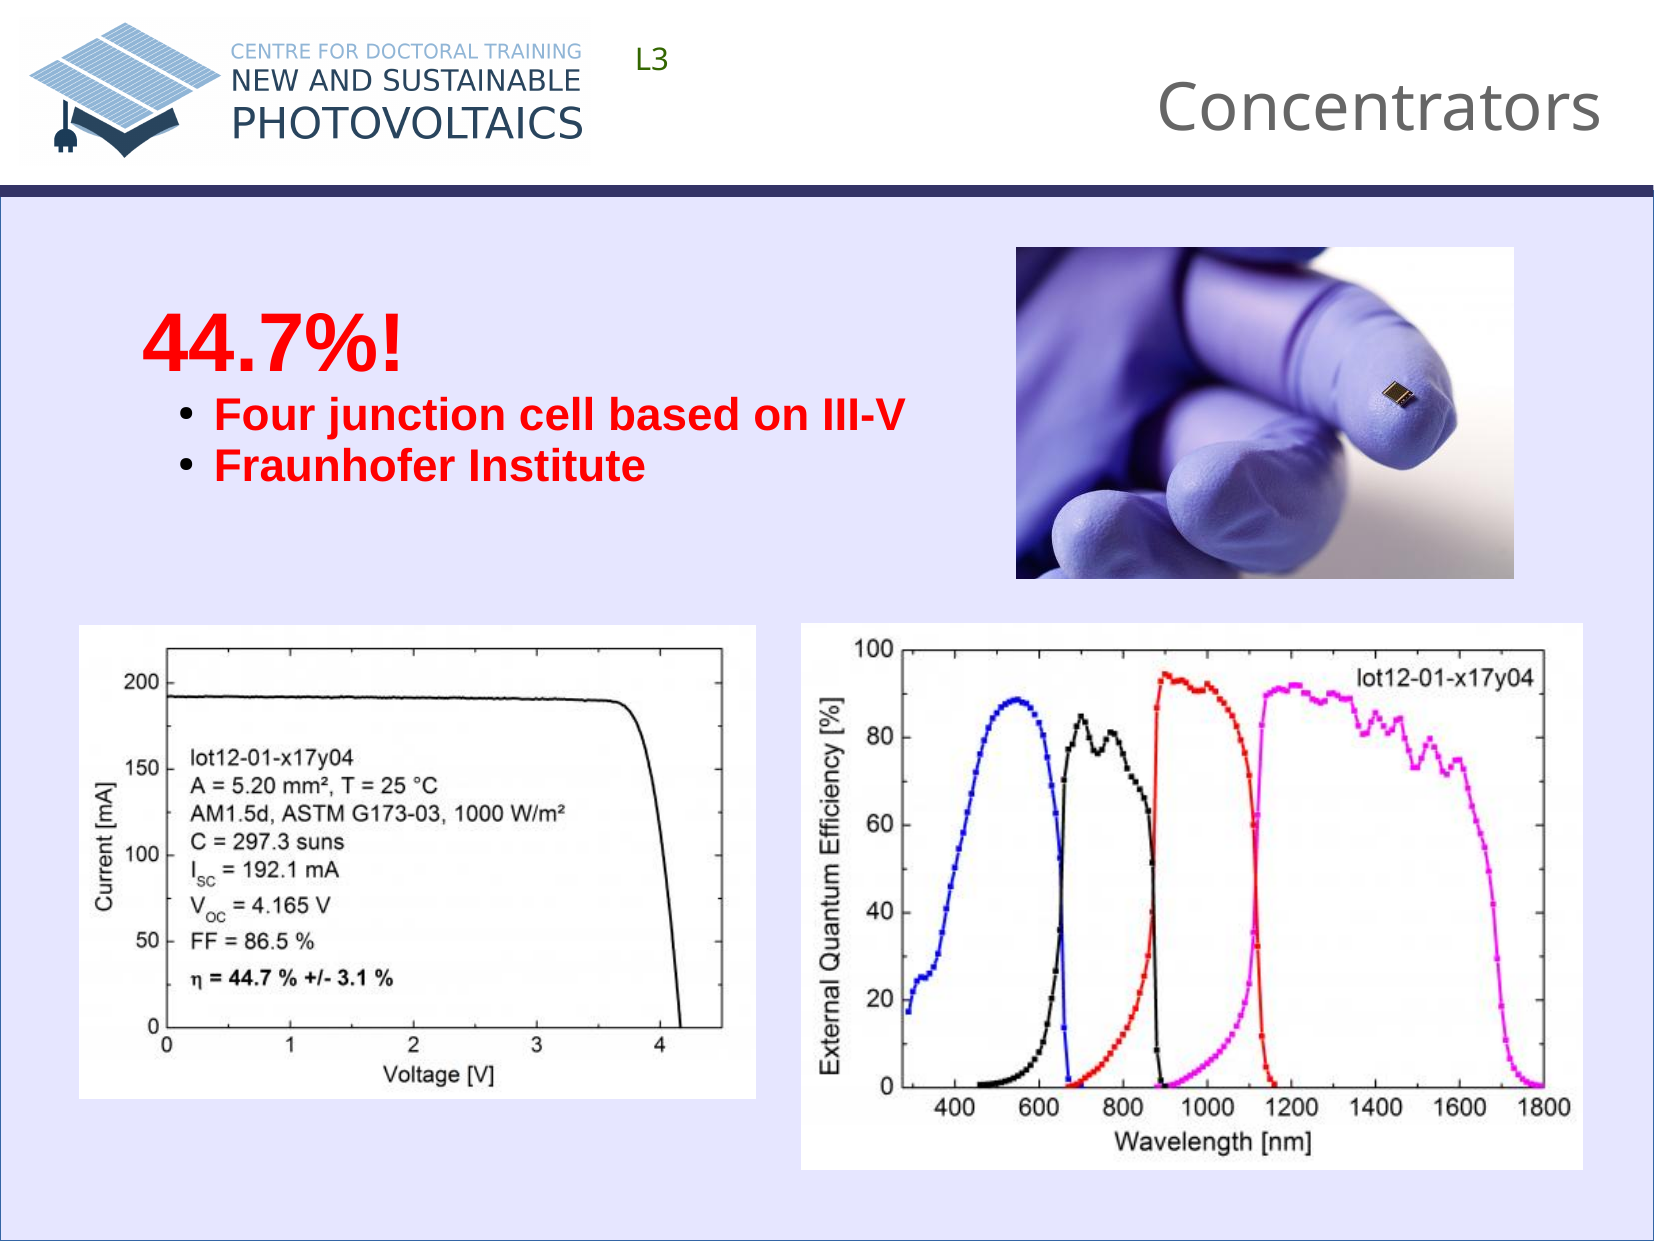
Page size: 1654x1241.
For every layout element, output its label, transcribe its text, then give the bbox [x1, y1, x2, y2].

text_box [0, 197, 1654, 1241]
picture [19, 17, 591, 166]
picture [79, 625, 756, 1099]
picture [1016, 247, 1514, 579]
text_box L3 [620, 29, 880, 80]
text_box Concentrators [767, 52, 1619, 142]
text_box 44.7%! Four junction cell based on III-V Fraunhofer Institute [125, 285, 957, 825]
picture [801, 623, 1583, 1170]
